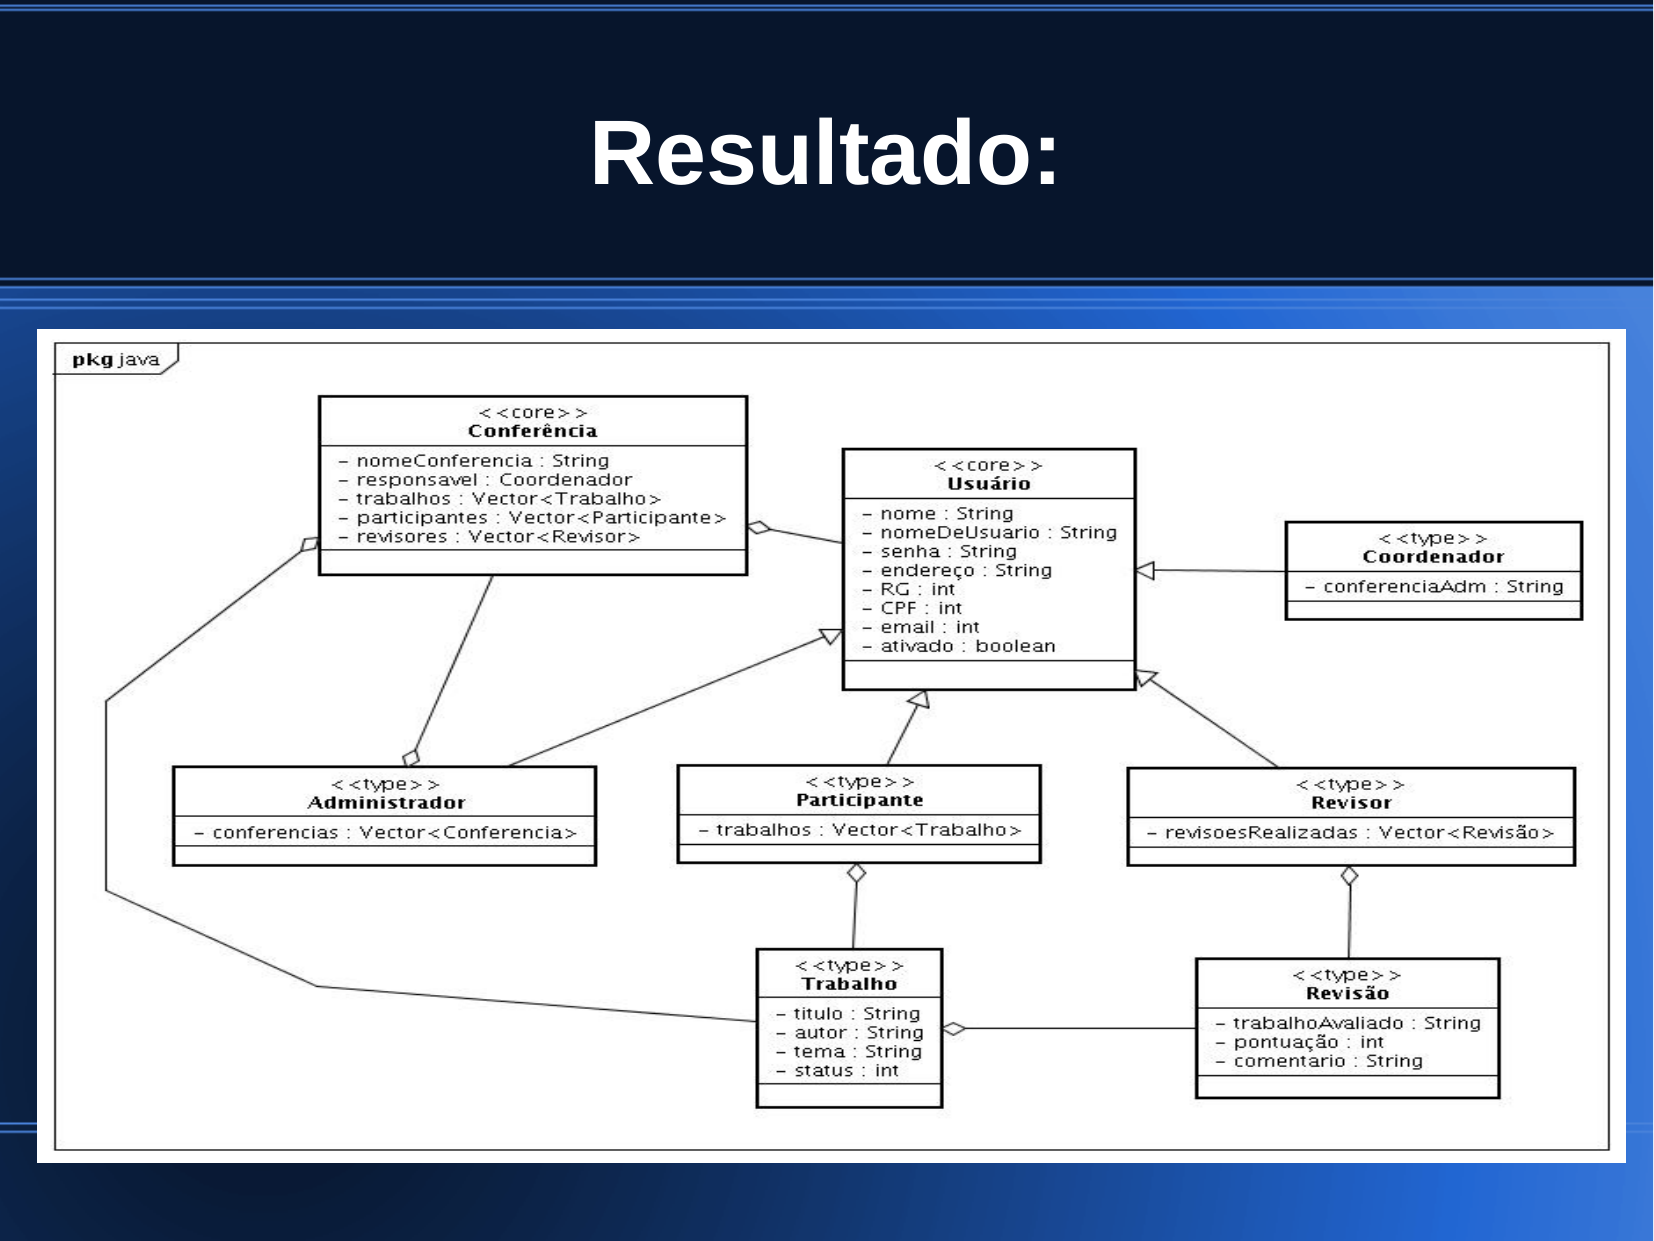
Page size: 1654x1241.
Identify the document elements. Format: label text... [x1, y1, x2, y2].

title Resultado: [82, 49, 1571, 257]
picture [0, 0, 1654, 1241]
